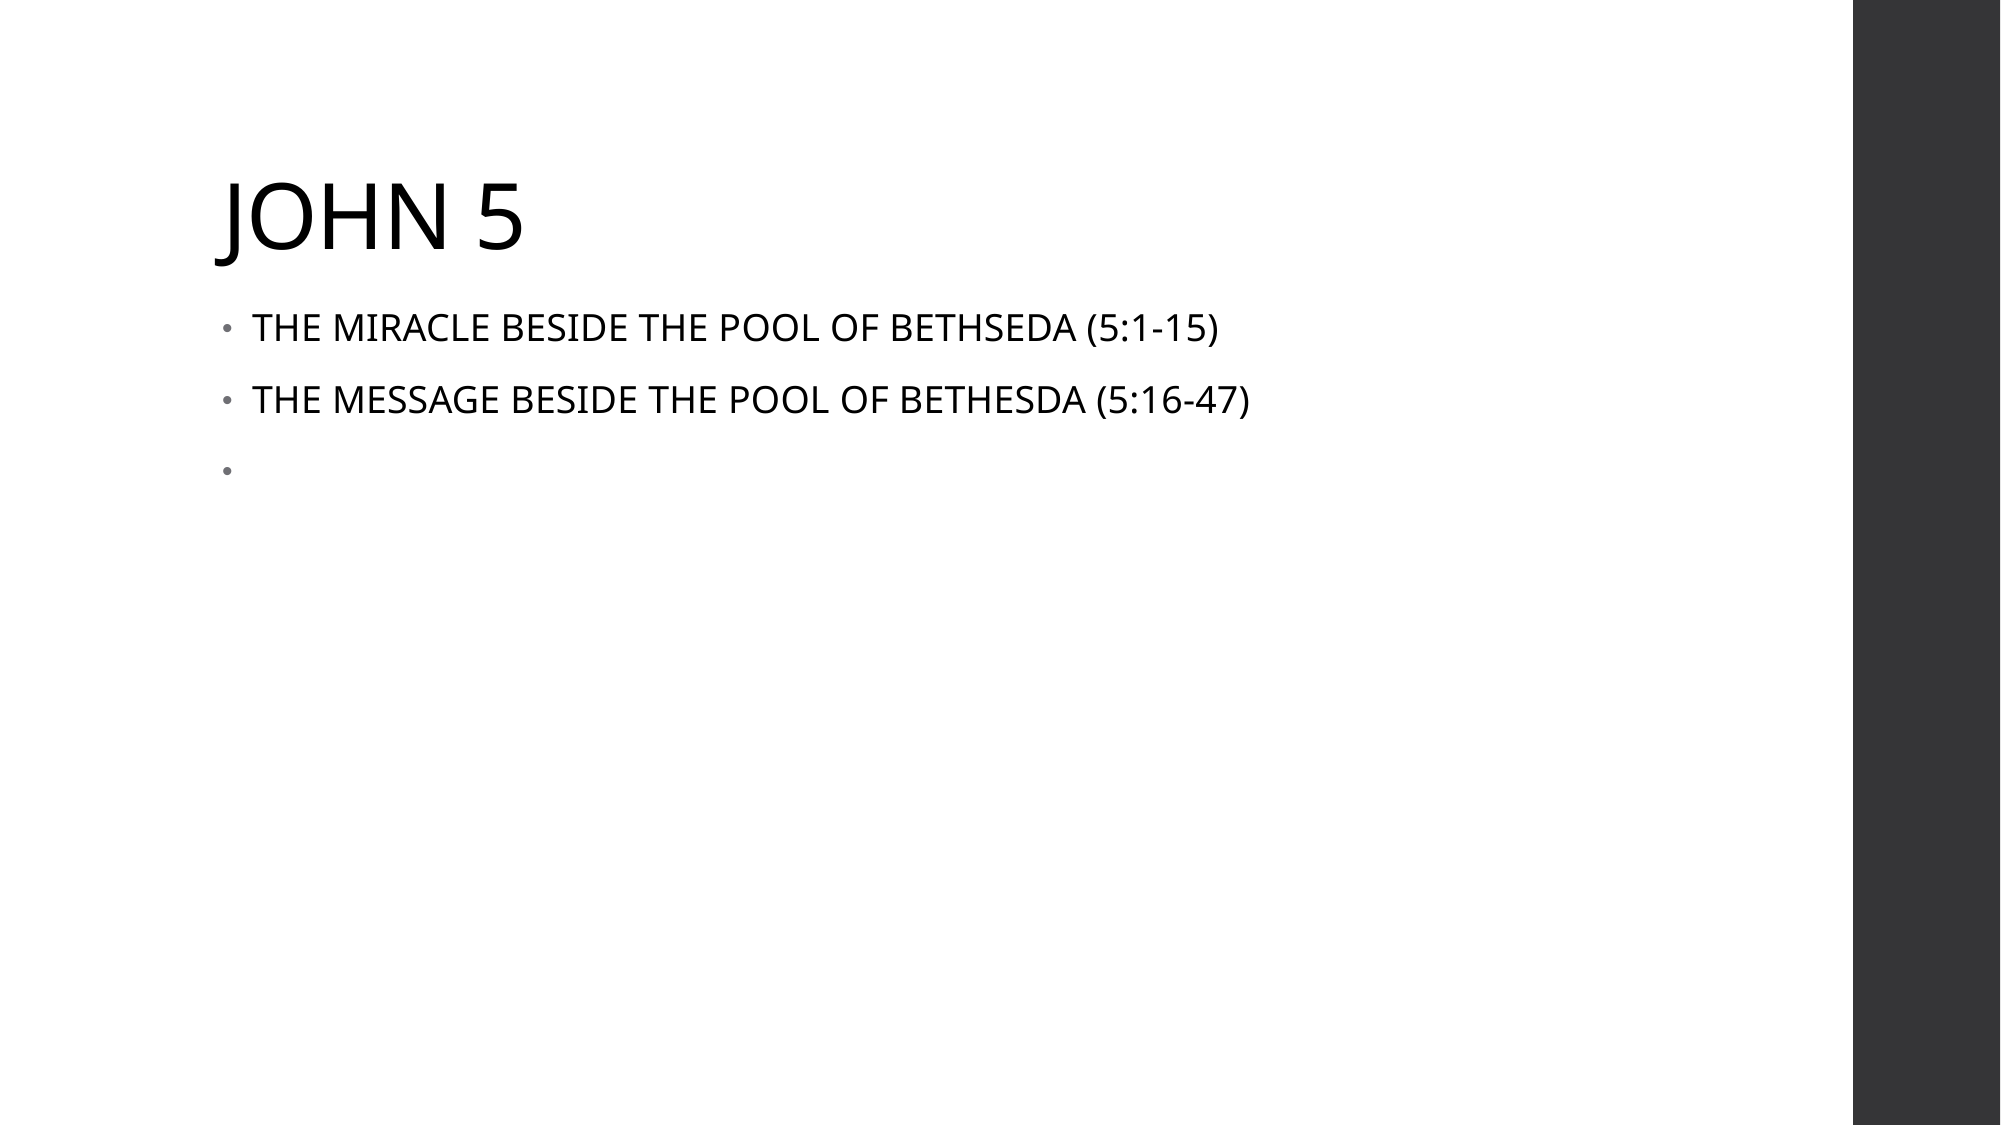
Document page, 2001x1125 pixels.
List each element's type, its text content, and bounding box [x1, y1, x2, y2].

list THE MIRACLE BESIDE THE POOL OF BETHSEDA (5:1-15) THE MESSAGE BESIDE THE POOL OF BETHESDA (5:16-47) [206, 299, 1617, 1014]
title JOHN 5 [206, 60, 1797, 278]
